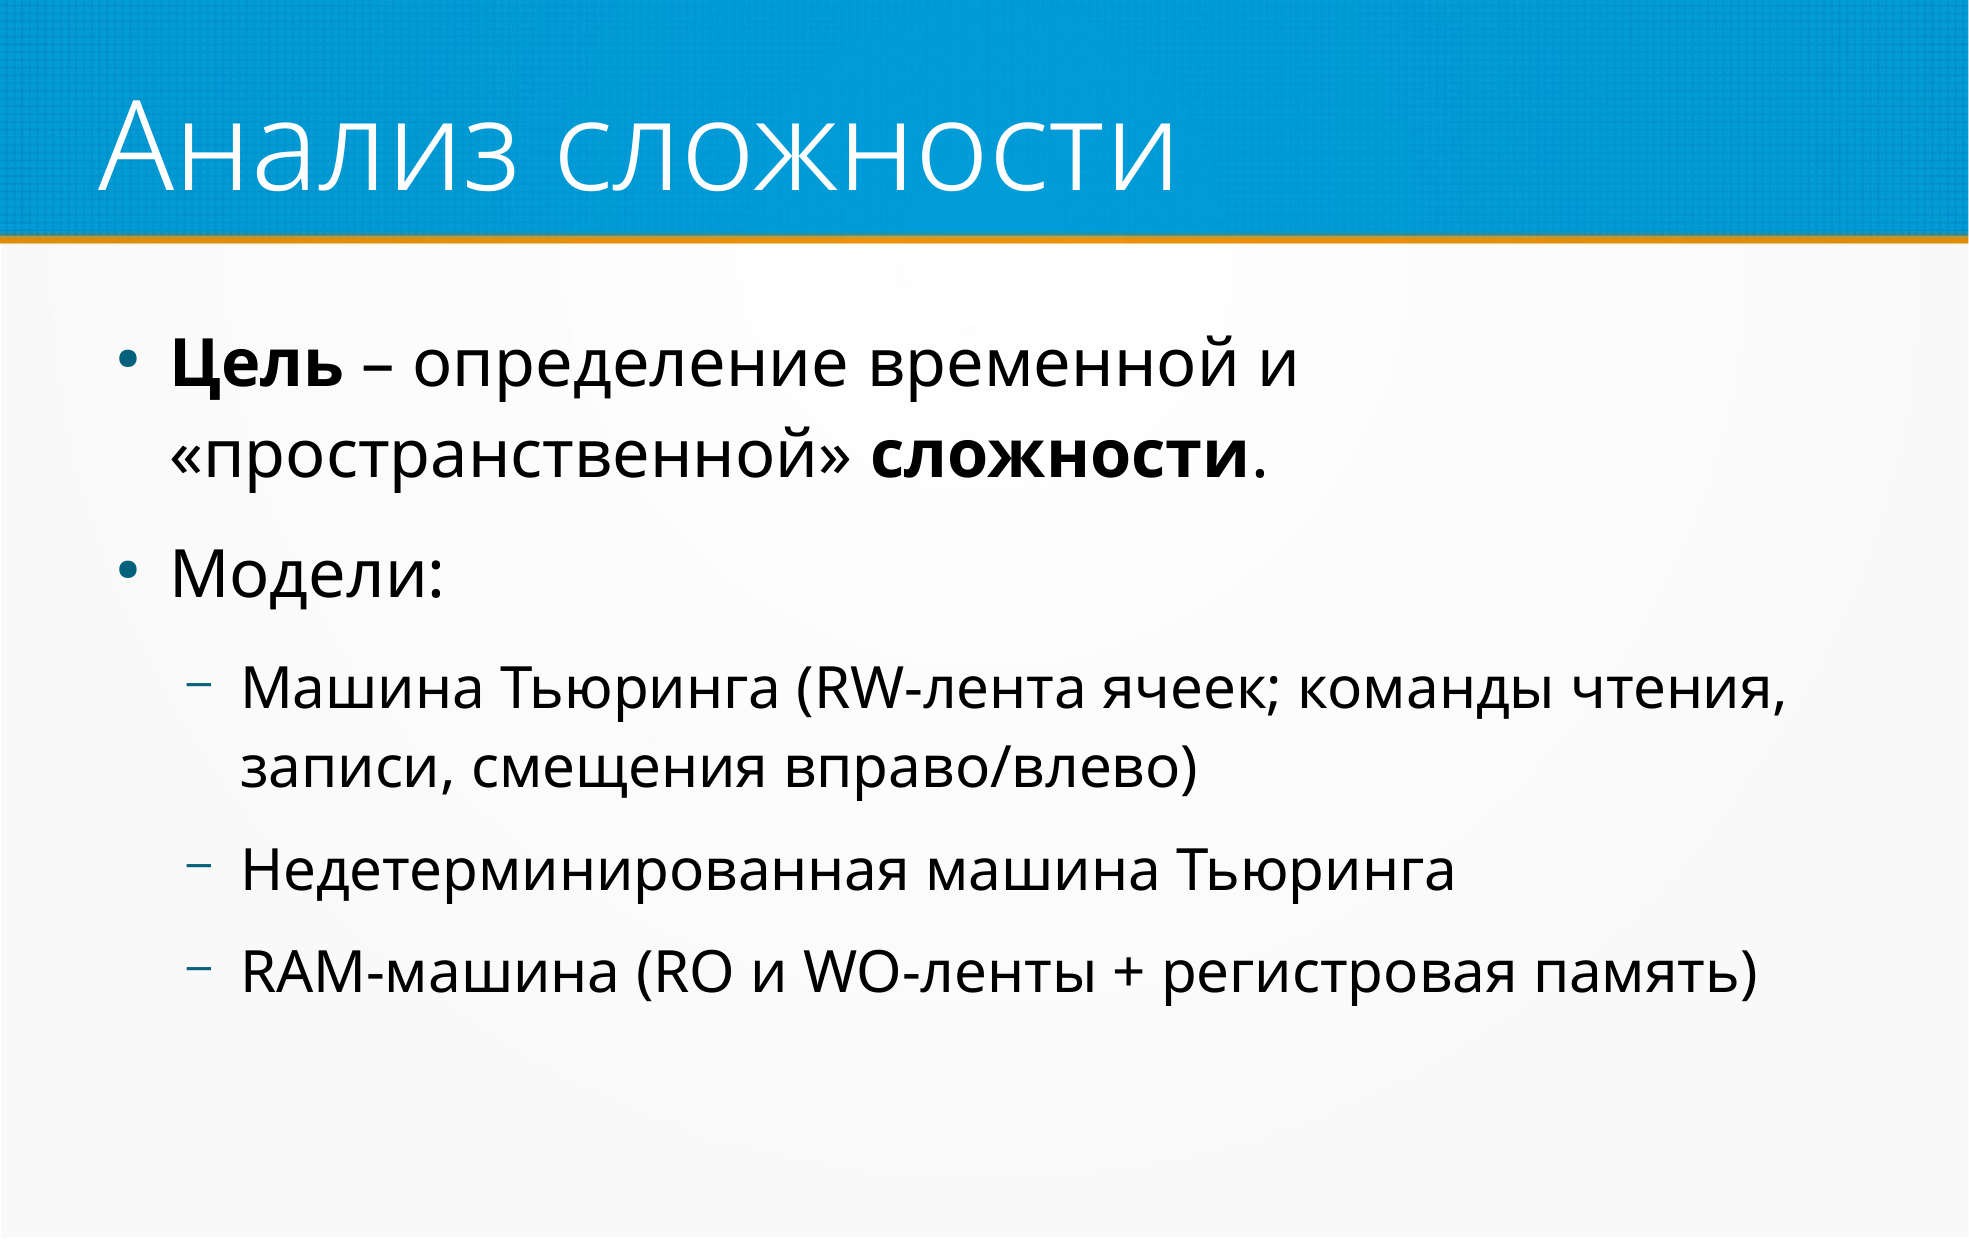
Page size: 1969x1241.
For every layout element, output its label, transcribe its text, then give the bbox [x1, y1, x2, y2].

title Анализ сложности [98, 19, 1870, 227]
list Цель – определение временной и «пространственной» сложности. Модели: Машина Тьюринга (RW-лента ячеек; команды чтения, записи, смещения вправо/влево) Недетерминированная машина Тьюринга RAM-машина (RO и WO-ленты + регистровая память) [98, 315, 1861, 1081]
picture [0, 233, 1969, 1241]
